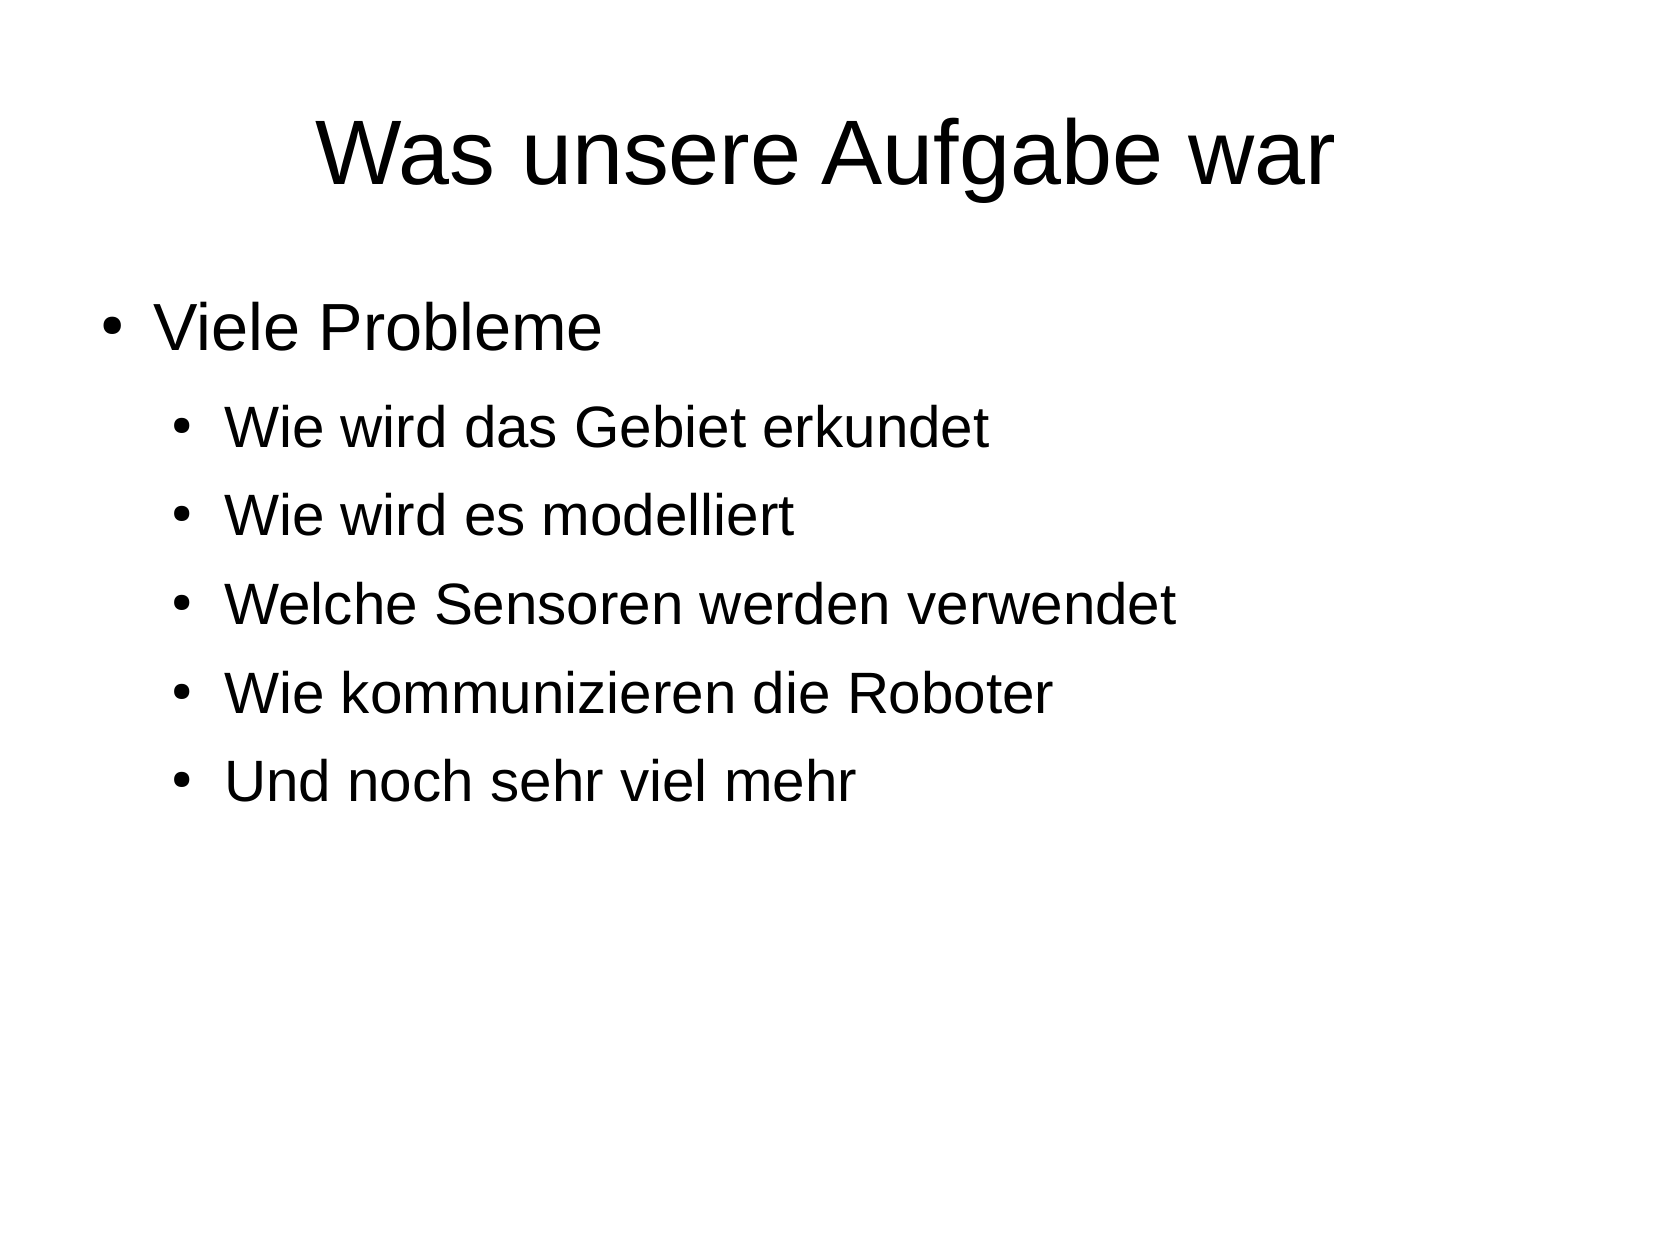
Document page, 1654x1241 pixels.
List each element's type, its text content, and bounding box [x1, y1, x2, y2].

title Was unsere Aufgabe war [82, 49, 1571, 257]
list Viele Probleme Wie wird das Gebiet erkundet Wie wird es modelliert Welche Sensoren werden verwendet Wie kommunizieren die Roboter Und noch sehr viel mehr [82, 290, 1571, 1109]
